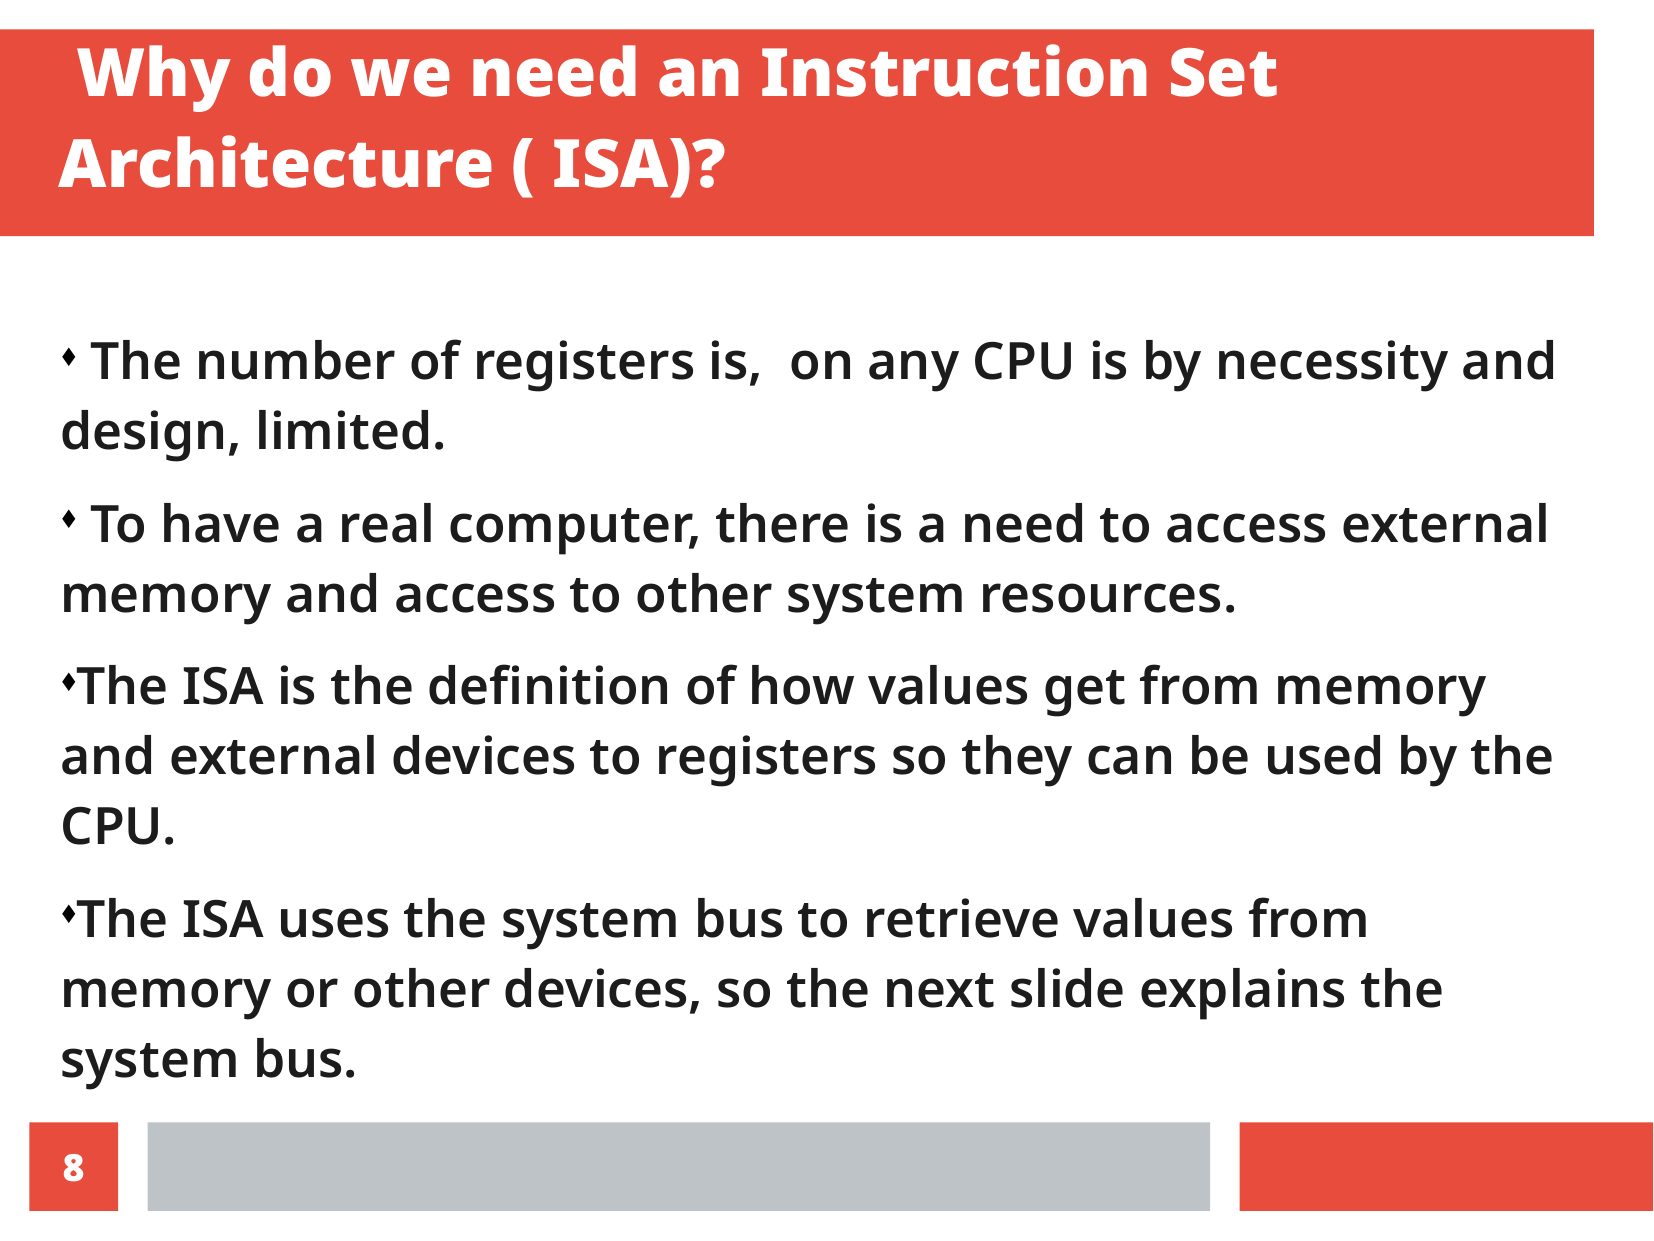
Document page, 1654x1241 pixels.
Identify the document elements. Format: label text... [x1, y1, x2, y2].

title Why do we need an Instruction Set Architecture ( ISA)? [58, 59, 1594, 207]
list The number of registers is, on any CPU is by necessity and design, limited. To have a real computer, there is a need to access external memory and access to other system resources. The ISA is the definition of how values get from memory and external devices to registers so they can be used by the CPU. The ISA uses the system bus to retrieve values from memory or other devices, so the next slide explains the system bus. [60, 324, 1566, 1093]
